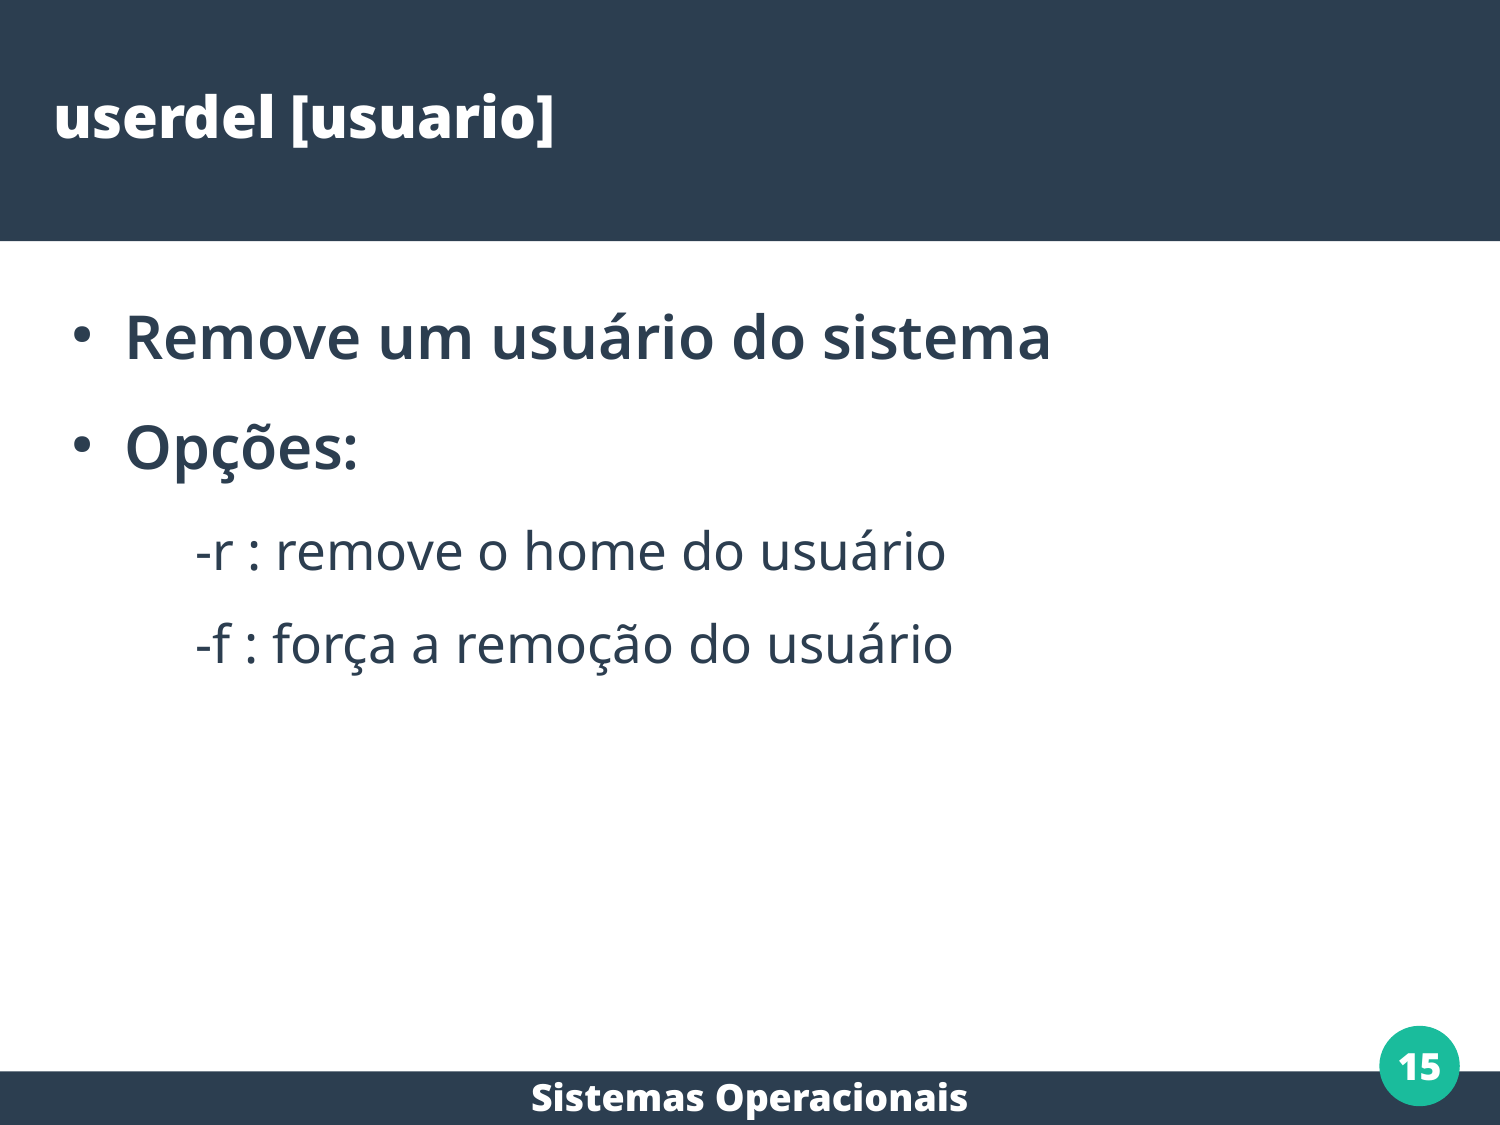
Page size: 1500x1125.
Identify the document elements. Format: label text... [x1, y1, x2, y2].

title userdel [usuario] [53, 44, 1447, 188]
list Remove um usuário do sistema Opções: -r : remove o home do usuário -f : força a remoção do usuário [53, 294, 1447, 1045]
